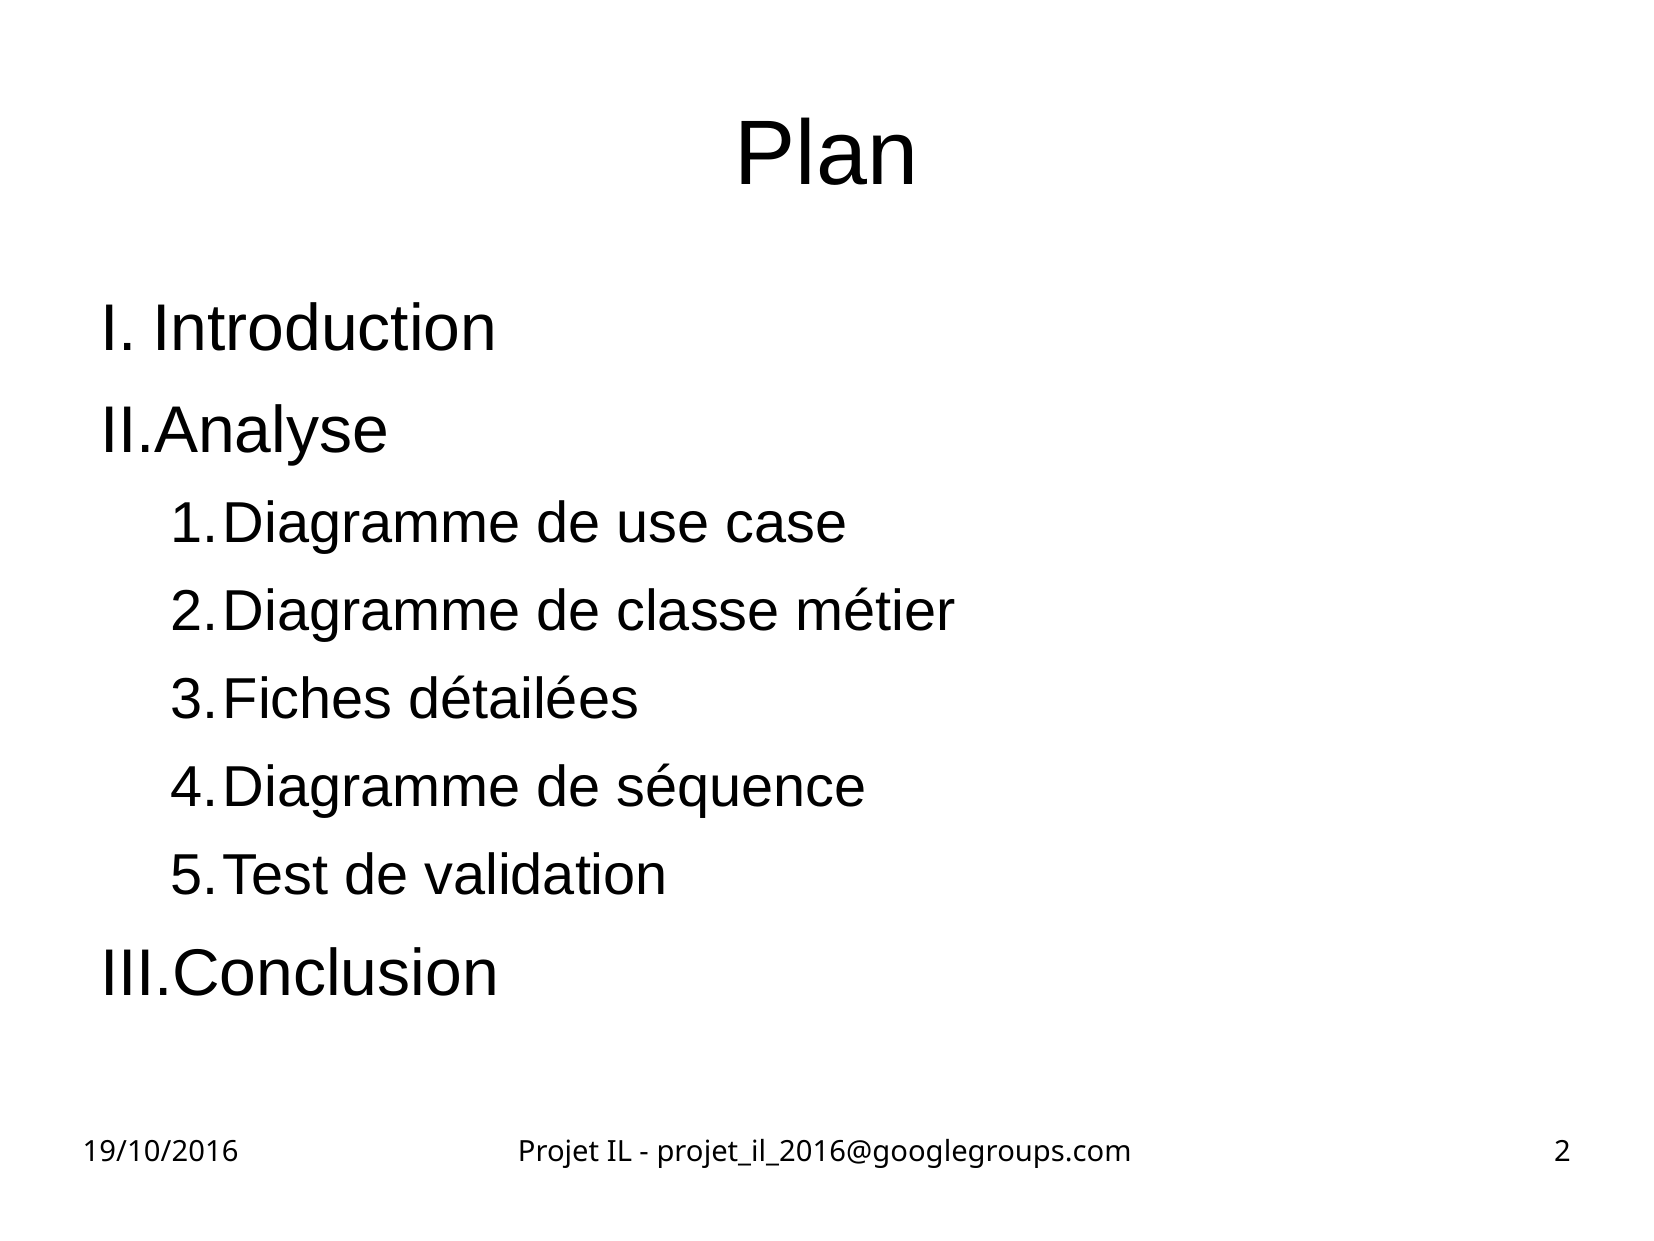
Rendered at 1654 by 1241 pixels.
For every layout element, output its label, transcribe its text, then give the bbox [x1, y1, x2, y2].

list Introduction Analyse Diagramme de use case Diagramme de classe métier Fiches détailées Diagramme de séquence Test de validation Conclusion [82, 290, 1571, 1010]
title Plan [82, 49, 1571, 257]
